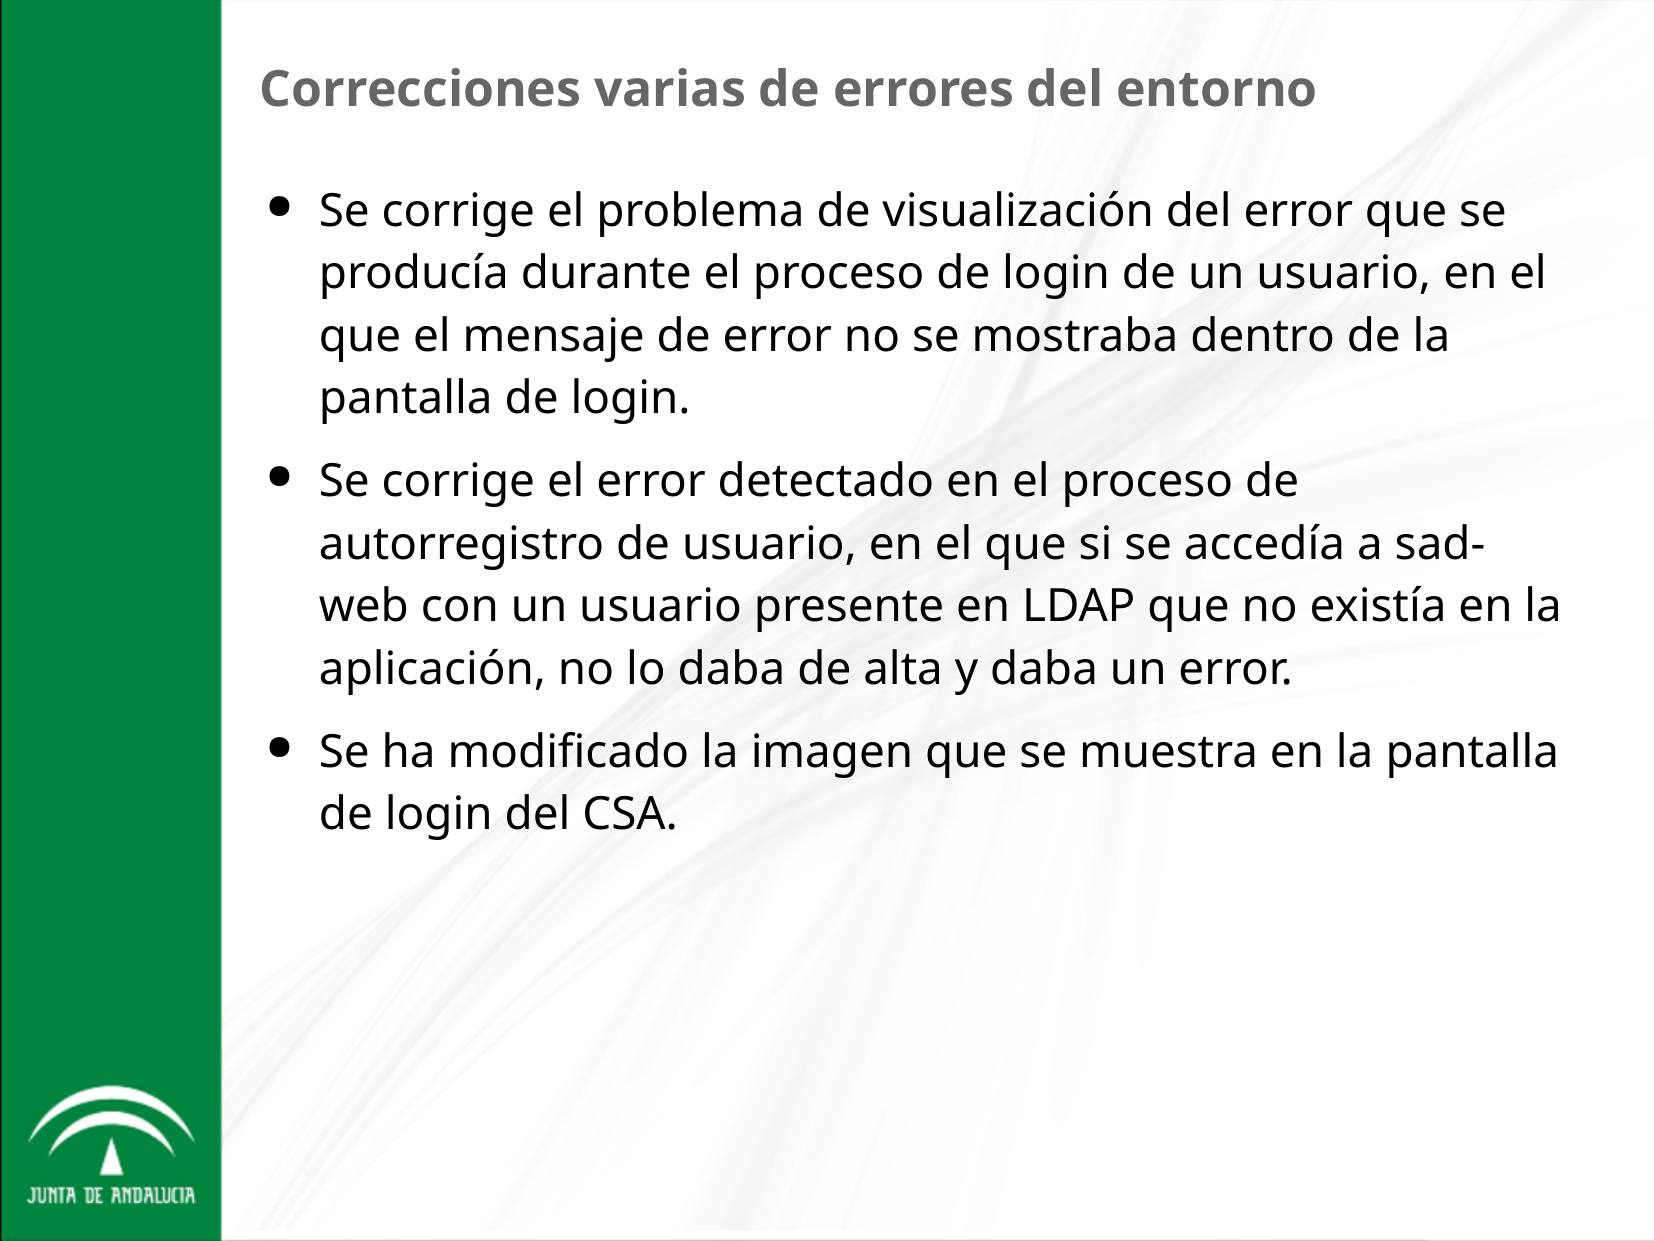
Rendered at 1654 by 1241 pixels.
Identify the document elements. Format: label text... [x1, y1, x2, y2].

picture [0, 0, 1654, 1241]
list Se corrige el problema de visualización del error que se producía durante el proceso de login de un usuario, en el que el mensaje de error no se mostraba dentro de la pantalla de login. Se corrige el error detectado en el proceso de autorregistro de usuario, en el que si se accedía a sad-web con un usuario presente en LDAP que no existía en la aplicación, no lo daba de alta y daba un error. Se ha modificado la imagen que se muestra en la pantalla de login del CSA. [248, 177, 1565, 996]
title Correcciones varias de errores del entorno [259, 37, 1577, 136]
